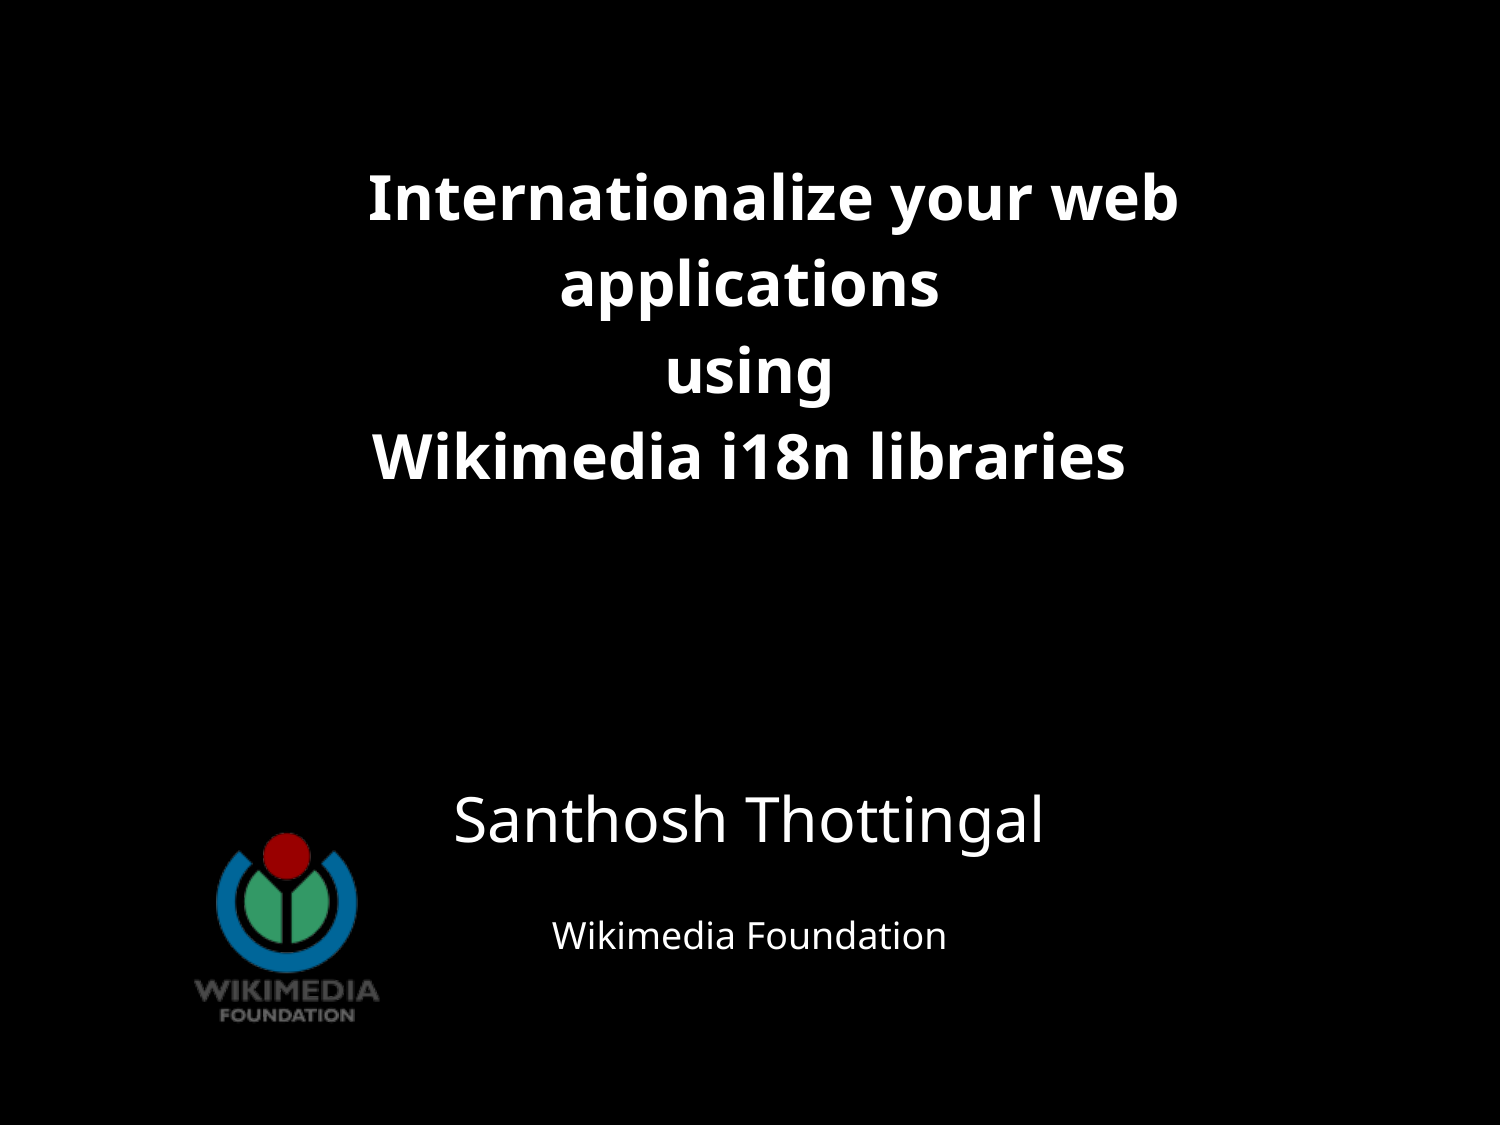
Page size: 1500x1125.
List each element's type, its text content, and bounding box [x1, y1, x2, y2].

text_box [182, 824, 394, 1036]
subtitle Santhosh Thottingal Wikimedia Foundation [112, 753, 1388, 1036]
title Internationalize your web applications using Wikimedia i18n libraries [112, 95, 1388, 507]
